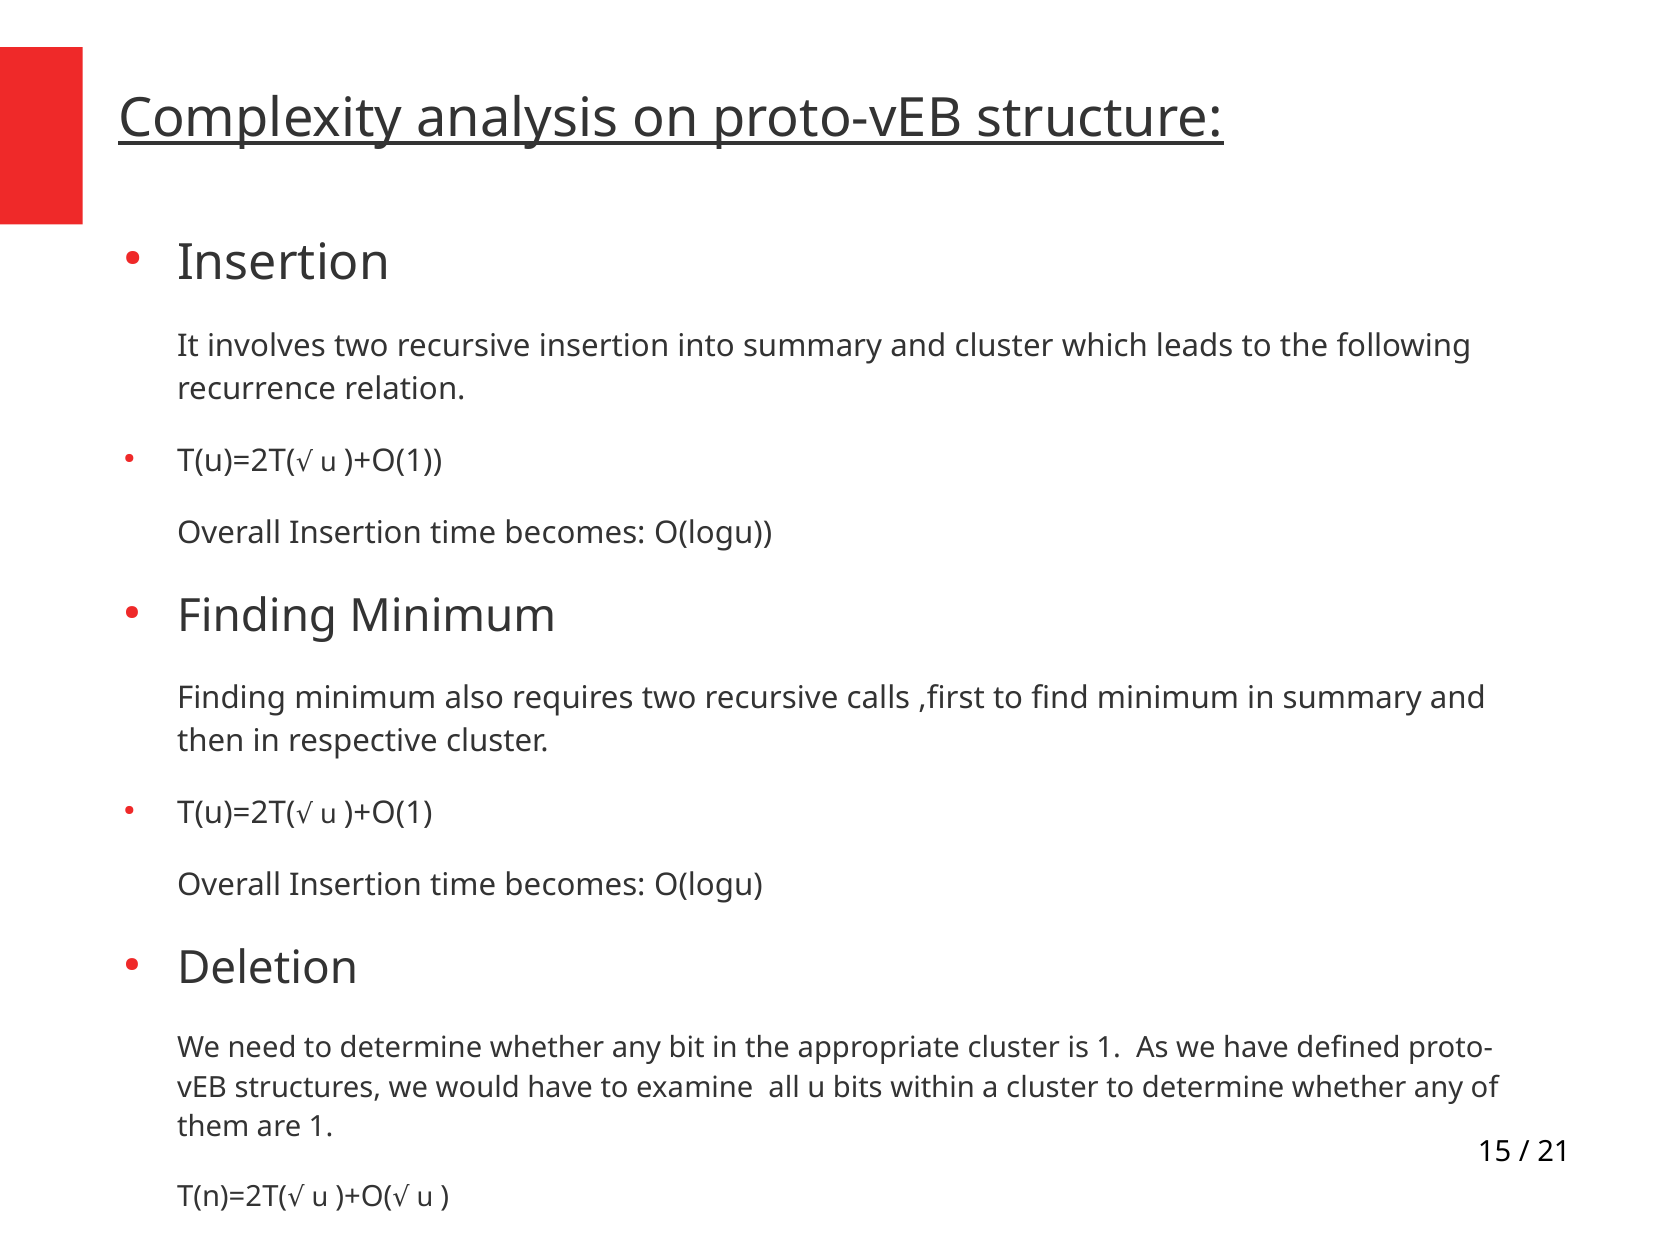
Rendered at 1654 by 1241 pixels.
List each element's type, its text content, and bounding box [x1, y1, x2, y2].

title Complexity analysis on proto-vEB structure: [118, 49, 1571, 257]
list Insertion It involves two recursive insertion into summary and cluster which leads to the following recurrence relation. T(u)=2T(√ u )+O(1)) Overall Insertion time becomes: O(logu)) Finding Minimum Finding minimum also requires two recursive calls ,first to find minimum in summary and then in respective cluster. T(u)=2T(√ u )+O(1) Overall Insertion time becomes: O(logu) Deletion We need to determine whether any bit in the appropriate cluster is 1. As we have defined proto-vEB structures, we would have to examine all u bits within a cluster to determine whether any of them are 1. T(n)=2T(√ u )+O(√ u ) [106, 225, 1524, 945]
